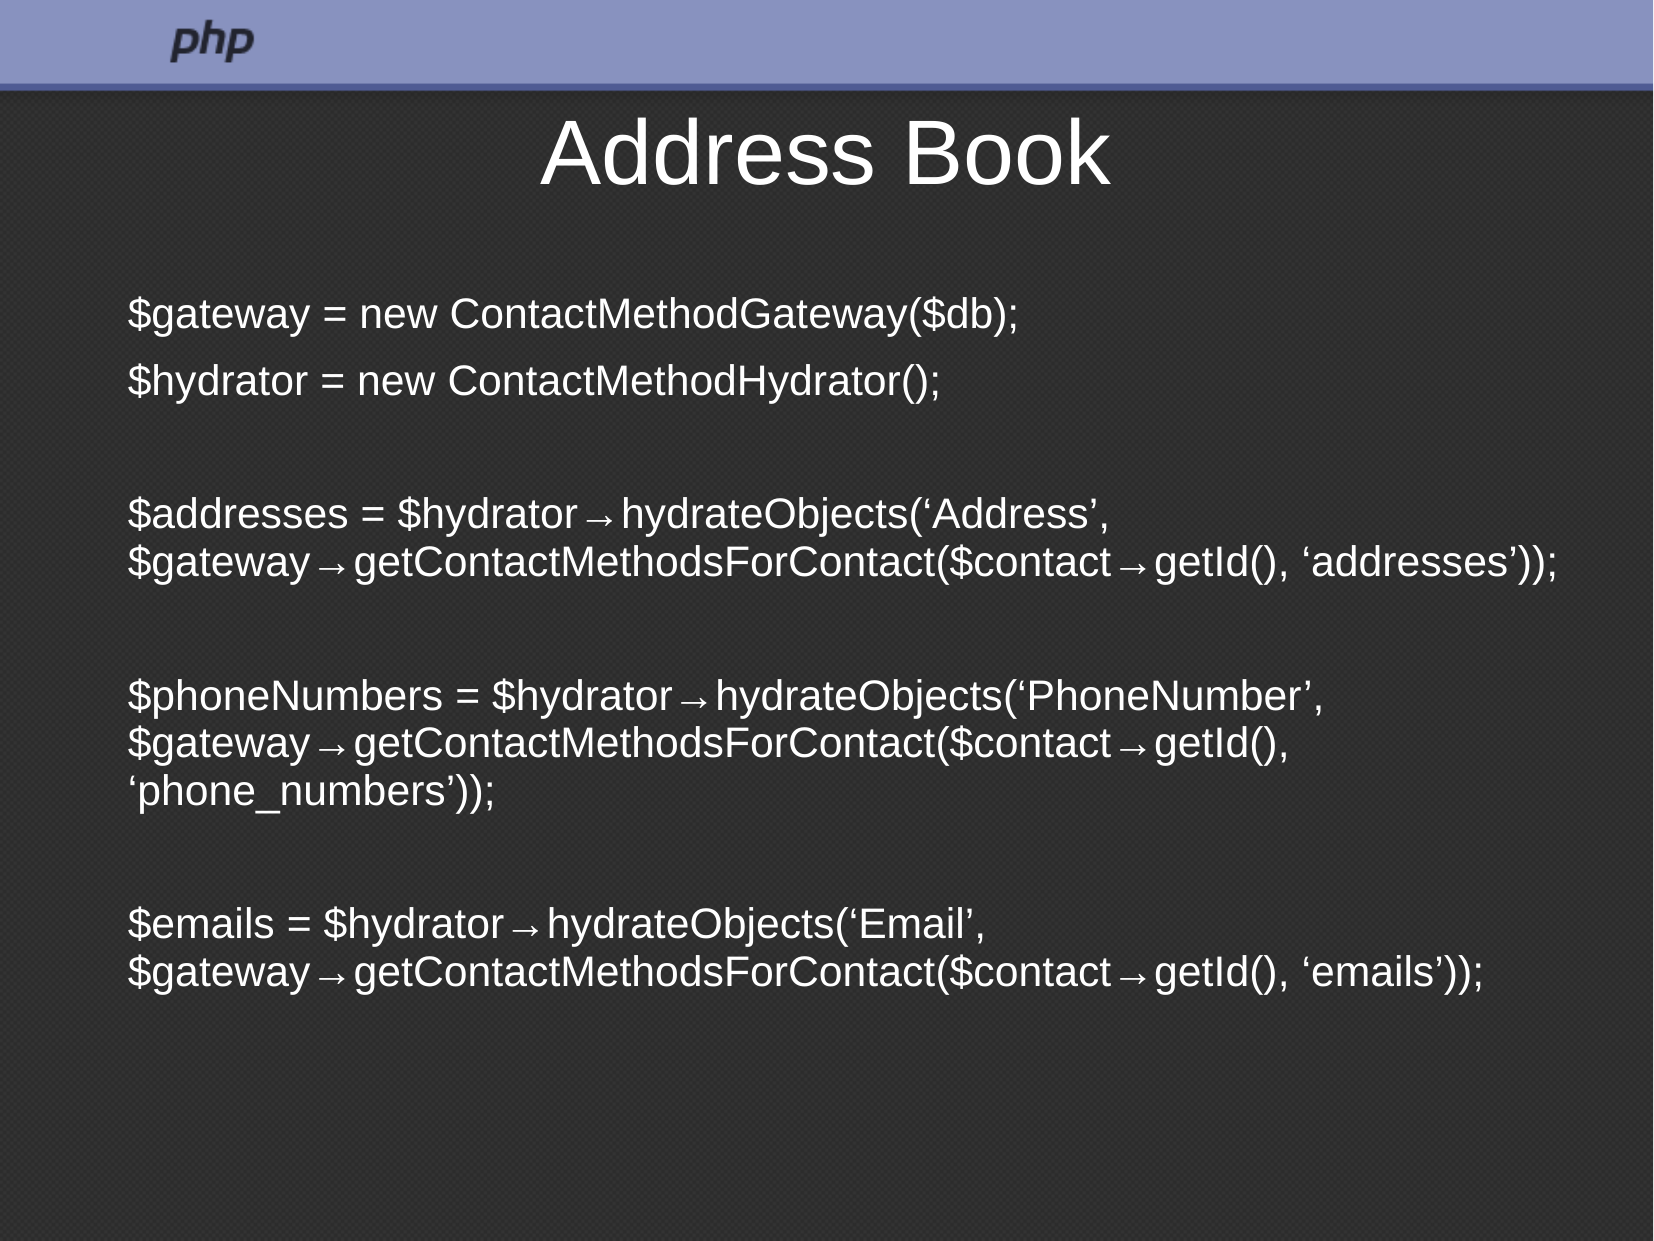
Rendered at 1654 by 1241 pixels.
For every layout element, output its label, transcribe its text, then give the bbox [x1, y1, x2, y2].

list $gateway = new ContactMethodGateway($db); $hydrator = new ContactMethodHydrator(); $addresses = $hydrator→hydrateObjects(‘Address’, $gateway→getContactMethodsForContact($contact→getId(), ‘addresses’)); $phoneNumbers = $hydrator→hydrateObjects(‘PhoneNumber’, $gateway→getContactMethodsForContact($contact→getId(), ‘phone_numbers’)); $emails = $hydrator→hydrateObjects(‘Email’, $gateway→getContactMethodsForContact($contact→getId(), ‘emails’)); [82, 290, 1571, 1010]
picture [0, 0, 1654, 1241]
title Address Book [82, 49, 1571, 257]
